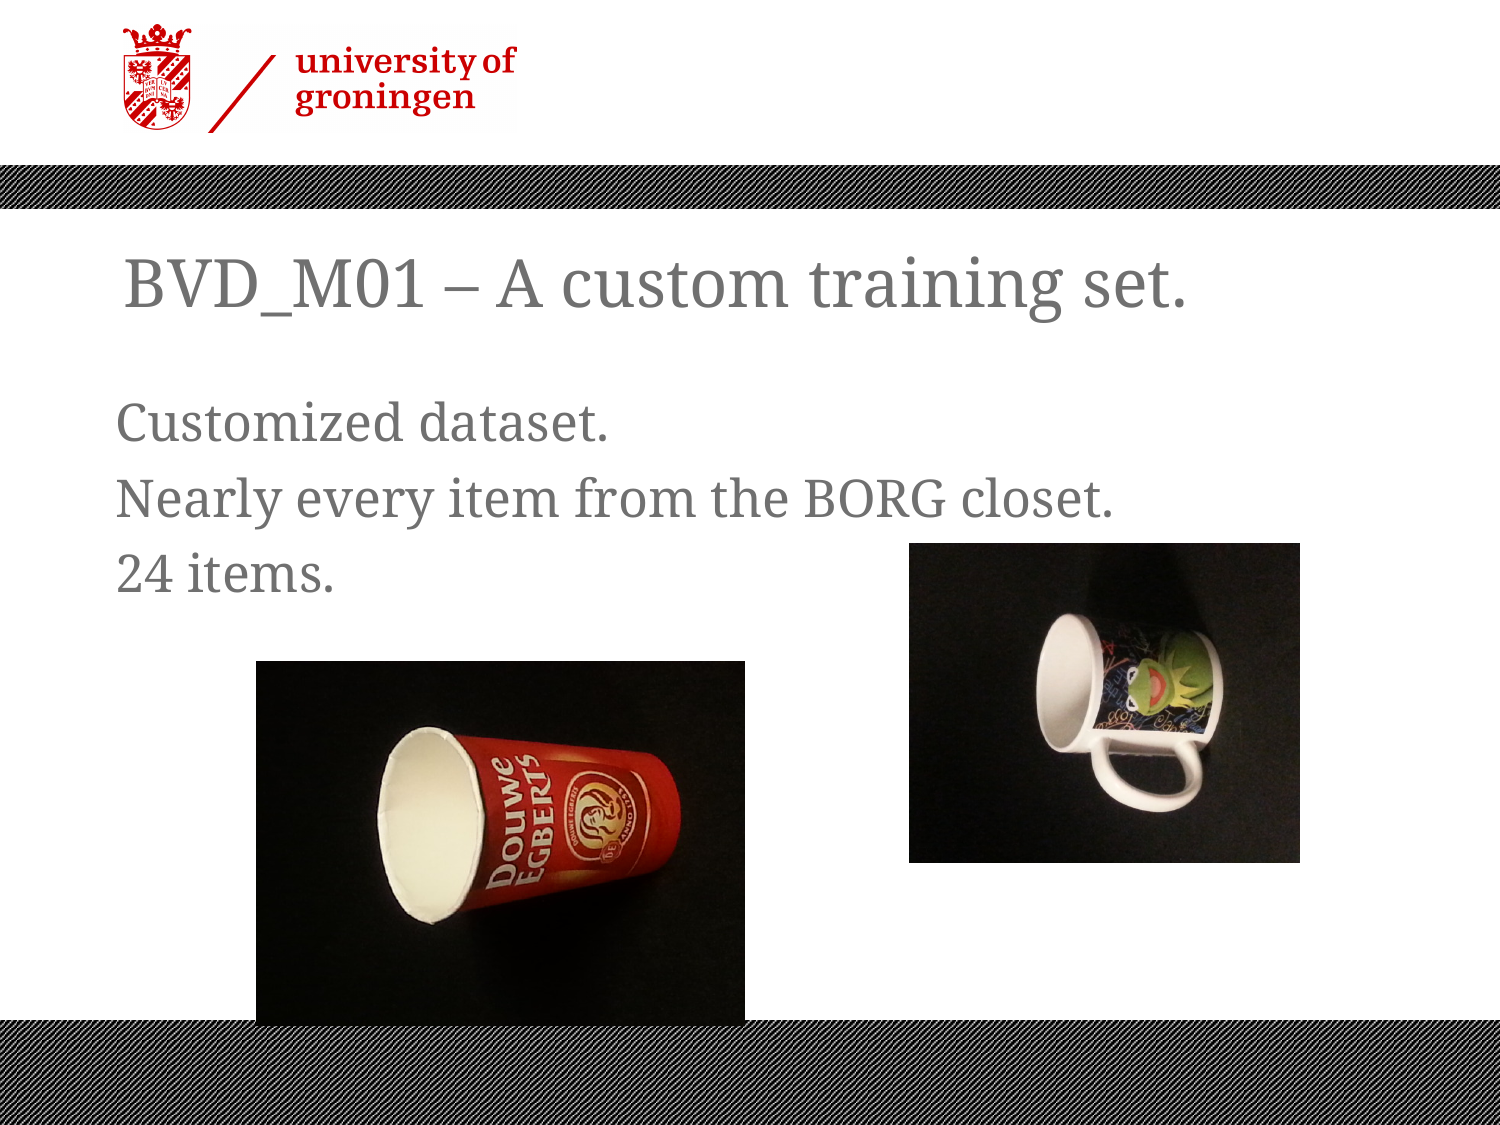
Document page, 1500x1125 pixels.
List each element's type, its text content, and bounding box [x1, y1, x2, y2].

picture [909, 543, 1300, 863]
list Customized dataset. Nearly every item from the BORG closet. 24 items. [115, 389, 1418, 1028]
picture [256, 661, 745, 1026]
title BVD_M01 – A custom training set. [123, 240, 1426, 349]
picture [123, 24, 517, 133]
picture [0, 1020, 1500, 1125]
picture [0, 165, 1500, 209]
